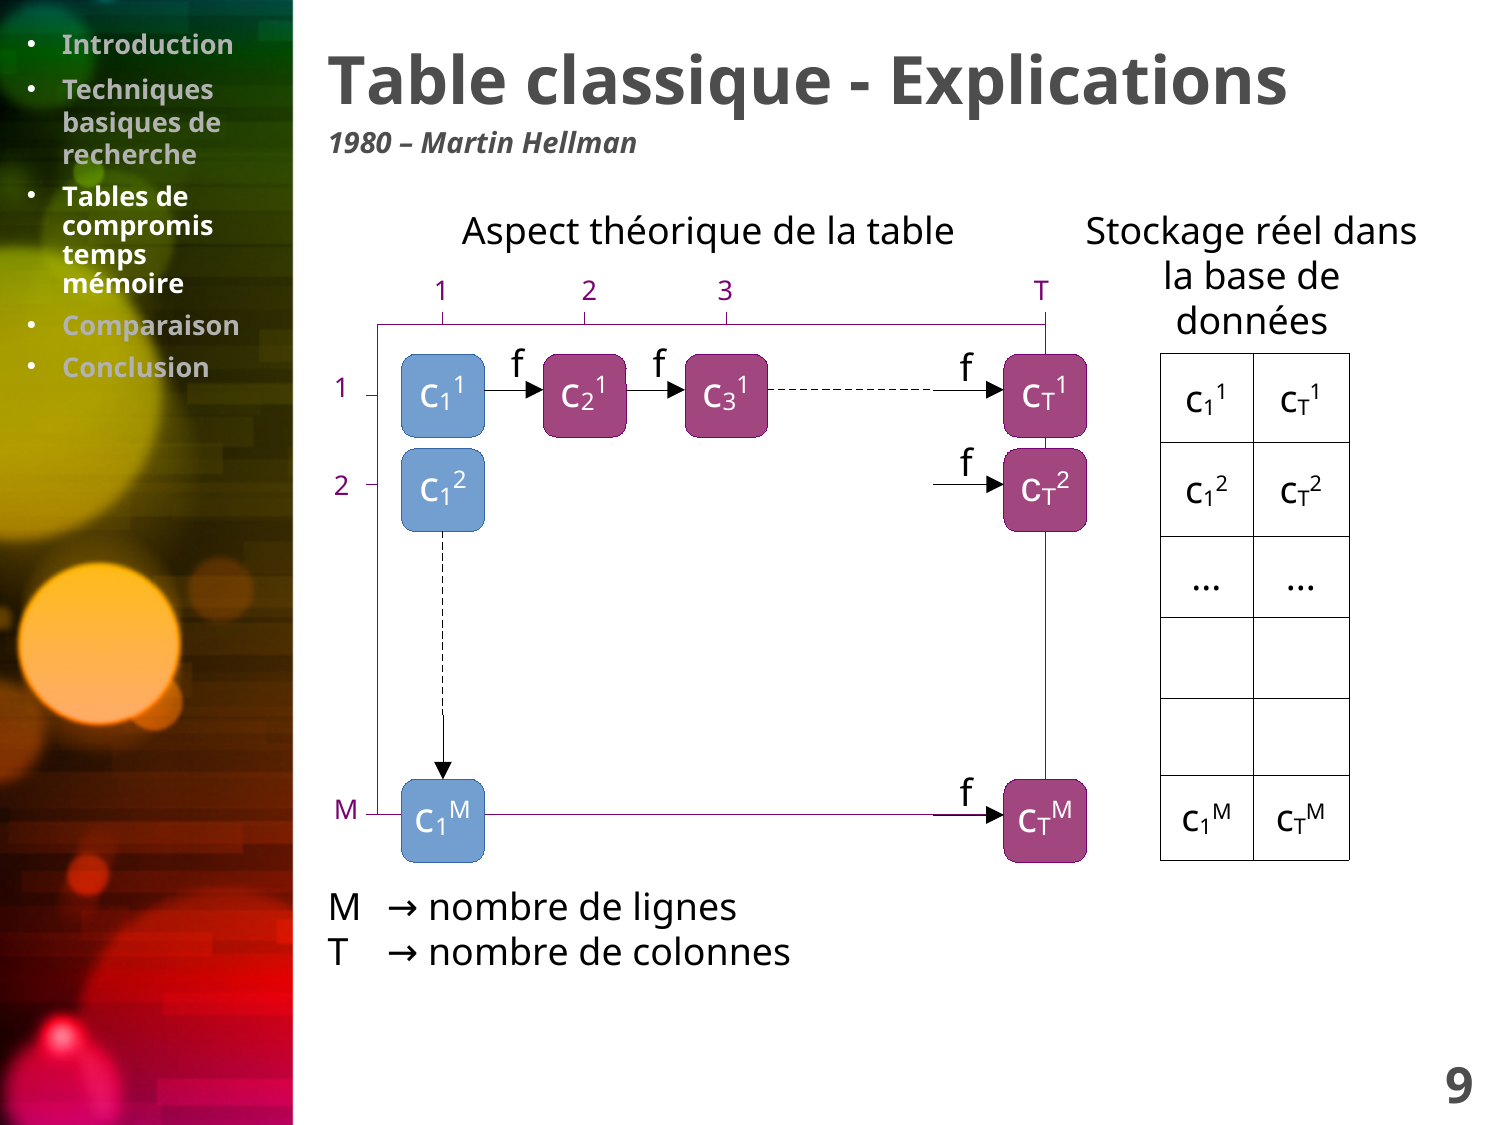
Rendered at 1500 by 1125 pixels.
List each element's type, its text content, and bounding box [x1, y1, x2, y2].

table_header c11 [1161, 354, 1253, 442]
title Table classique - Explications [312, 19, 1471, 138]
table_cell [1254, 699, 1349, 775]
text_box c12 [401, 448, 485, 532]
table_cell ... [1254, 537, 1349, 617]
text_box 1 2 M [318, 363, 367, 833]
text_box M → nombre de lignes T → nombre de colonnes [312, 875, 810, 981]
text_box 1<numéro> [1417, 1054, 1500, 1109]
text_box f [944, 431, 981, 491]
table_cell cTM [1254, 776, 1349, 860]
text_box c31 [685, 354, 768, 438]
text_box c11 [401, 354, 485, 438]
table_cell cT2 [1254, 443, 1349, 536]
table_cell [1161, 699, 1253, 775]
text_box c1M [401, 779, 485, 863]
text_box c21 [543, 354, 627, 438]
text_box Aspect théorique de la table [336, 199, 1081, 260]
table_cell [1254, 618, 1349, 698]
table_cell [1161, 618, 1253, 698]
picture [0, 0, 1500, 1125]
text_box cTM [1003, 779, 1087, 863]
text_box f [496, 332, 567, 393]
table_cell c1M [1161, 776, 1253, 860]
text_box 1 2 3 T [419, 265, 1068, 314]
text_box cT1 [1003, 354, 1087, 438]
text_box Introduction Techniques basiques de recherche Tables de compromis temps mémoire Comparaison Conclusion [11, 23, 284, 373]
text_box 1980 – Martin Hellman [312, 117, 709, 168]
text_box Stockage réel dans la base de données [1068, 199, 1436, 341]
table_cell c12 [1161, 443, 1253, 536]
text_box f [944, 761, 981, 822]
table_cell ... [1161, 537, 1253, 617]
text_box f [944, 336, 981, 397]
text_box cT2 [1003, 448, 1087, 532]
text_box f [637, 333, 709, 393]
table_header cT1 [1254, 354, 1349, 442]
